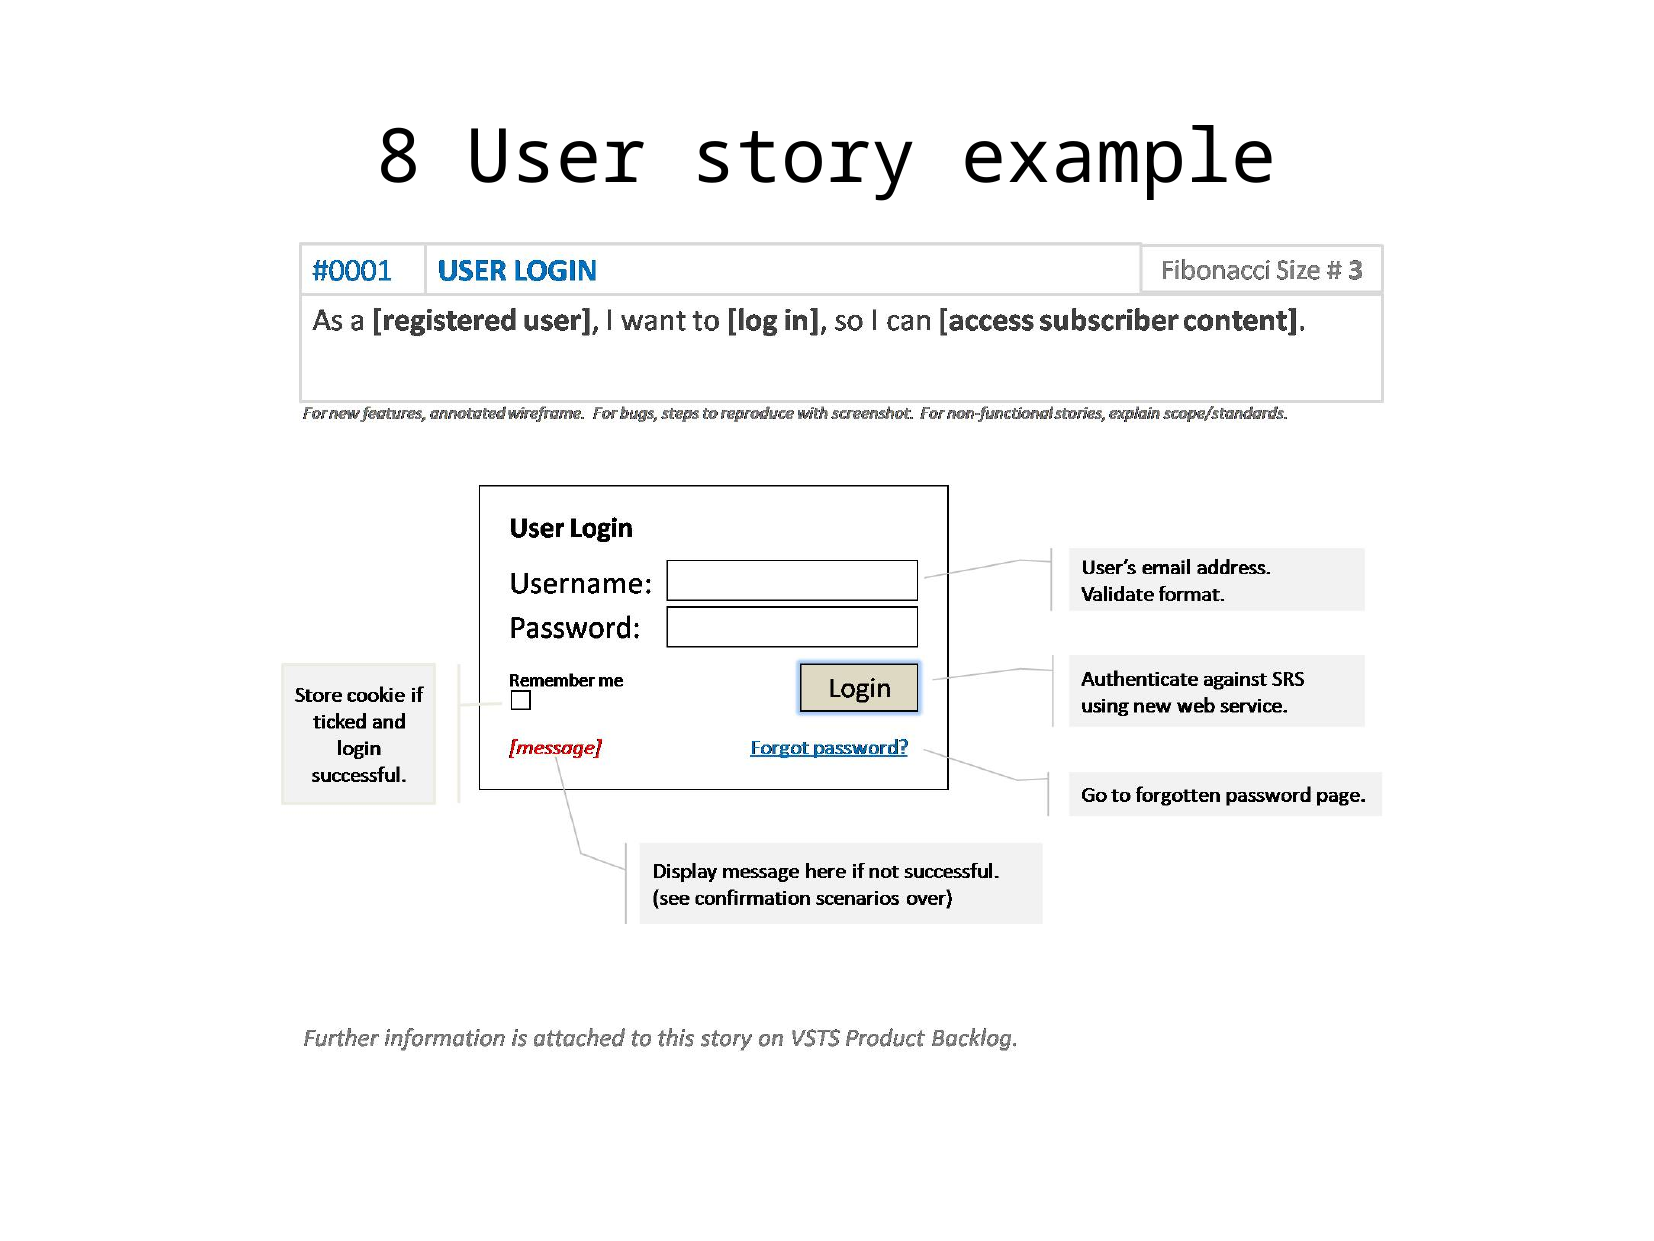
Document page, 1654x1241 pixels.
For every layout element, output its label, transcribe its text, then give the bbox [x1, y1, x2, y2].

picture [277, 242, 1394, 1063]
title 8 User story example [82, 49, 1571, 257]
